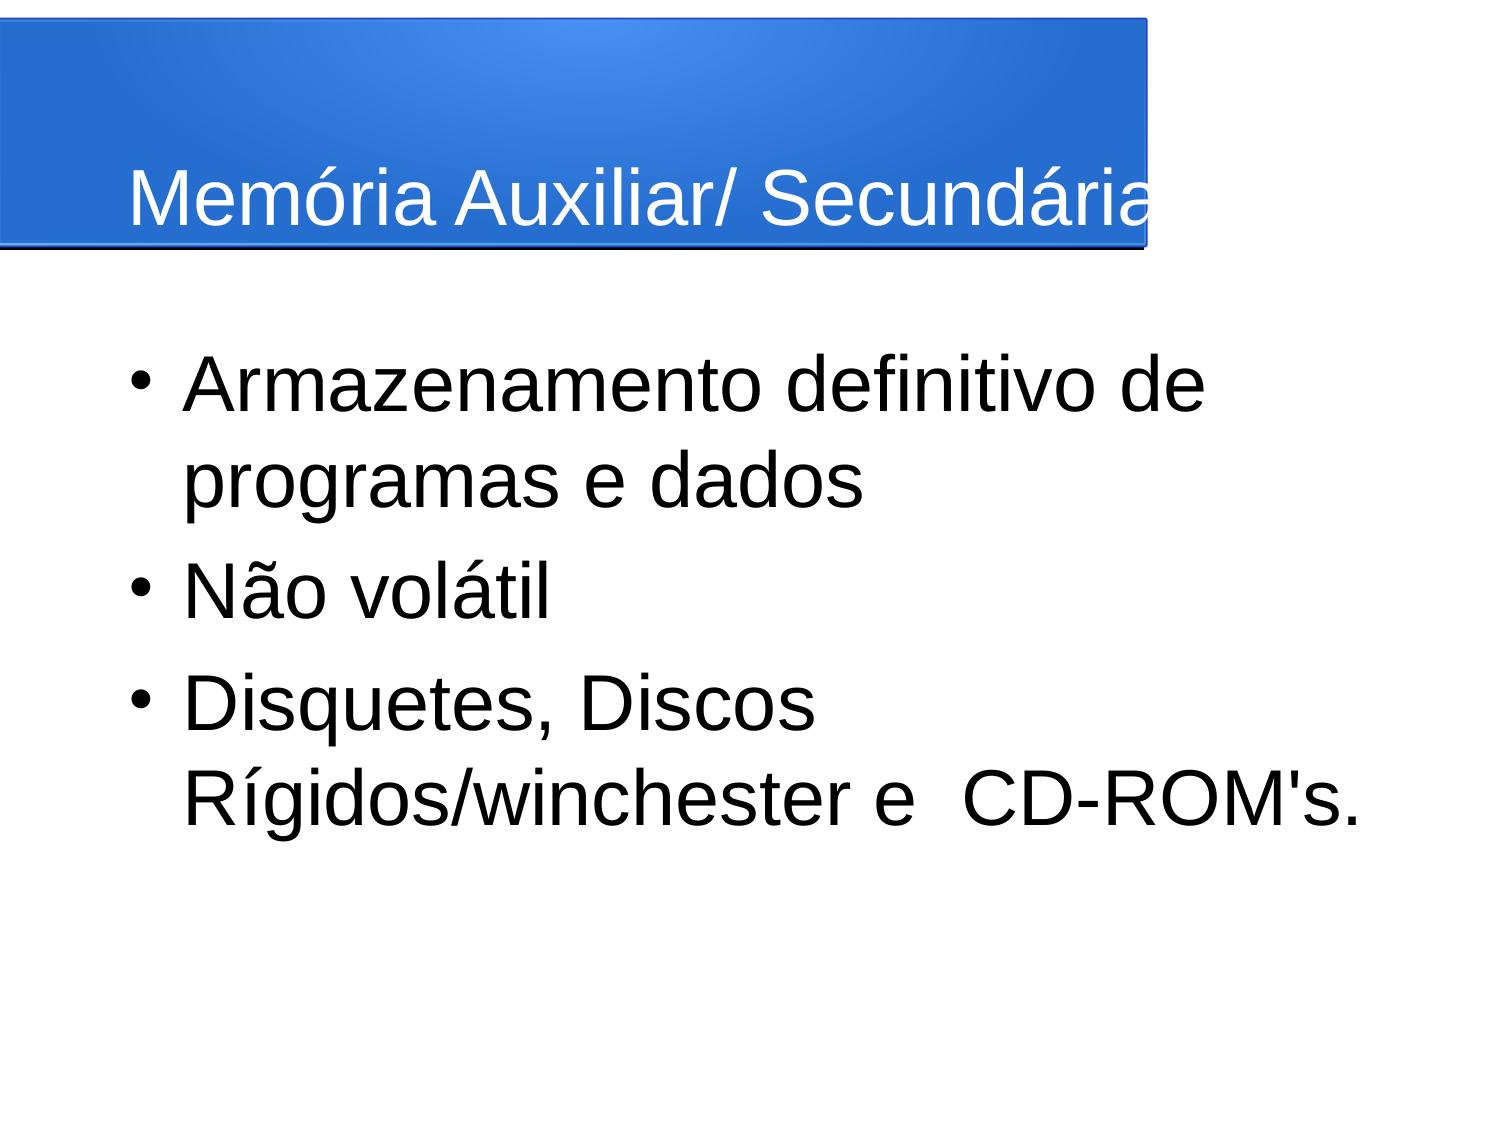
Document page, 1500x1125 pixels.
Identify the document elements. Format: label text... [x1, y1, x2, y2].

title Memória Auxiliar/ Secundária [112, 99, 1388, 288]
list Armazenamento definitivo de programas e dados Não volátil Disquetes, Discos Rígidos/winchester e CD-ROM's. [112, 324, 1388, 1000]
